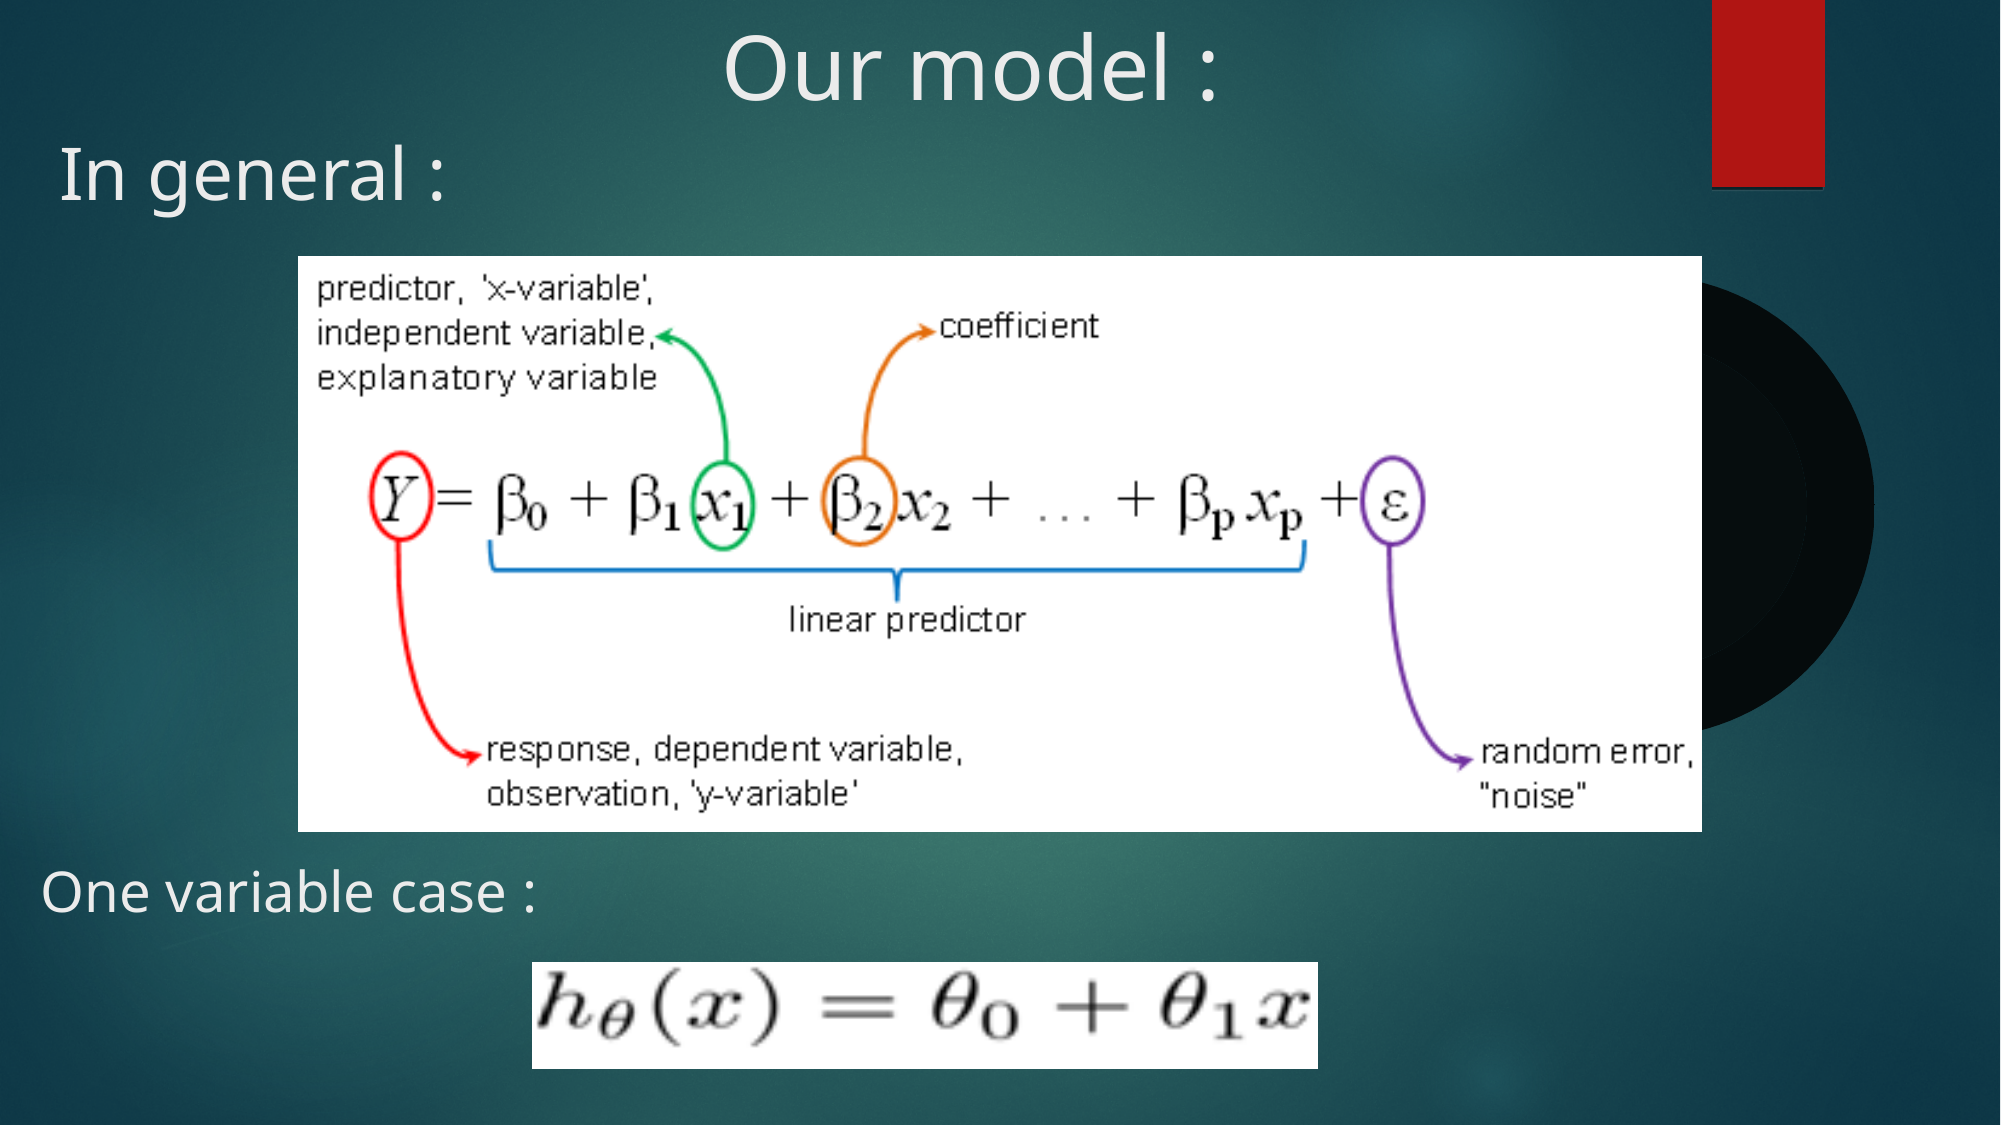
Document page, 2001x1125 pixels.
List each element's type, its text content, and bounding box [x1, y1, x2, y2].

text_box Our model : [706, 0, 1294, 127]
text_box One variable case : [25, 805, 614, 932]
picture [298, 256, 1702, 832]
picture [532, 962, 1318, 1069]
text_box In general : [44, 96, 632, 223]
